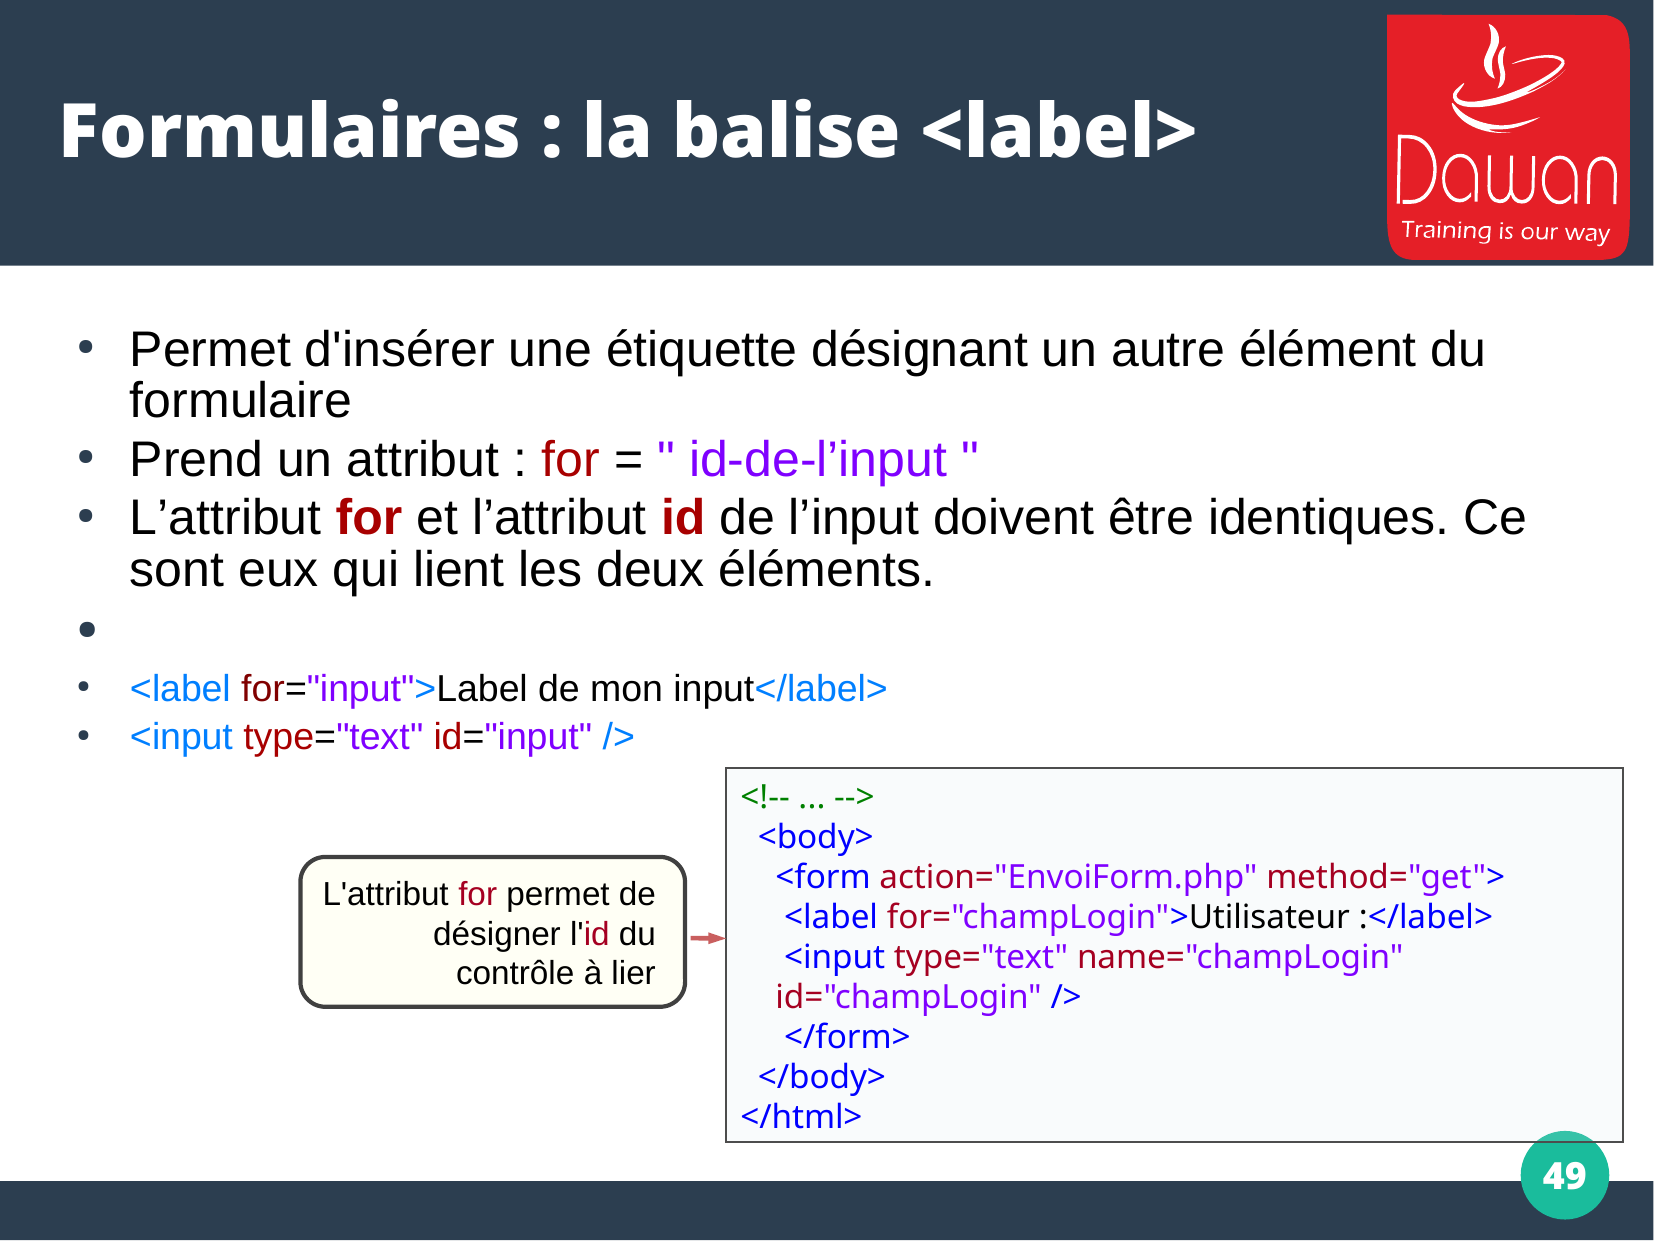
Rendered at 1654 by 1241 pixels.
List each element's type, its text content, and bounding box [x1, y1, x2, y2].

text_box L'attribut for permet de désigner l'id du contrôle à lier [300, 856, 686, 1007]
text_box <!-- ... --> <body> <form action="EnvoiForm.php" method="get"> <label for="champLogin">Utilisateur :</label> <input type="text" name="champLogin" id="champLogin" /> </form> </body> </html> [725, 767, 1624, 1143]
list Permet d'insérer une étiquette désignant un autre élément du formulaire Prend un attribut : for = " id-de-l’input " L’attribut for et l’attribut id de l’input doivent être identiques. Ce sont eux qui lient les deux éléments. <label for="input">Label de mon input</label> <input type="text" id="input" /> [59, 324, 1595, 1152]
picture [1387, 14, 1630, 260]
title Formulaires : la balise <label> [59, 49, 1387, 207]
